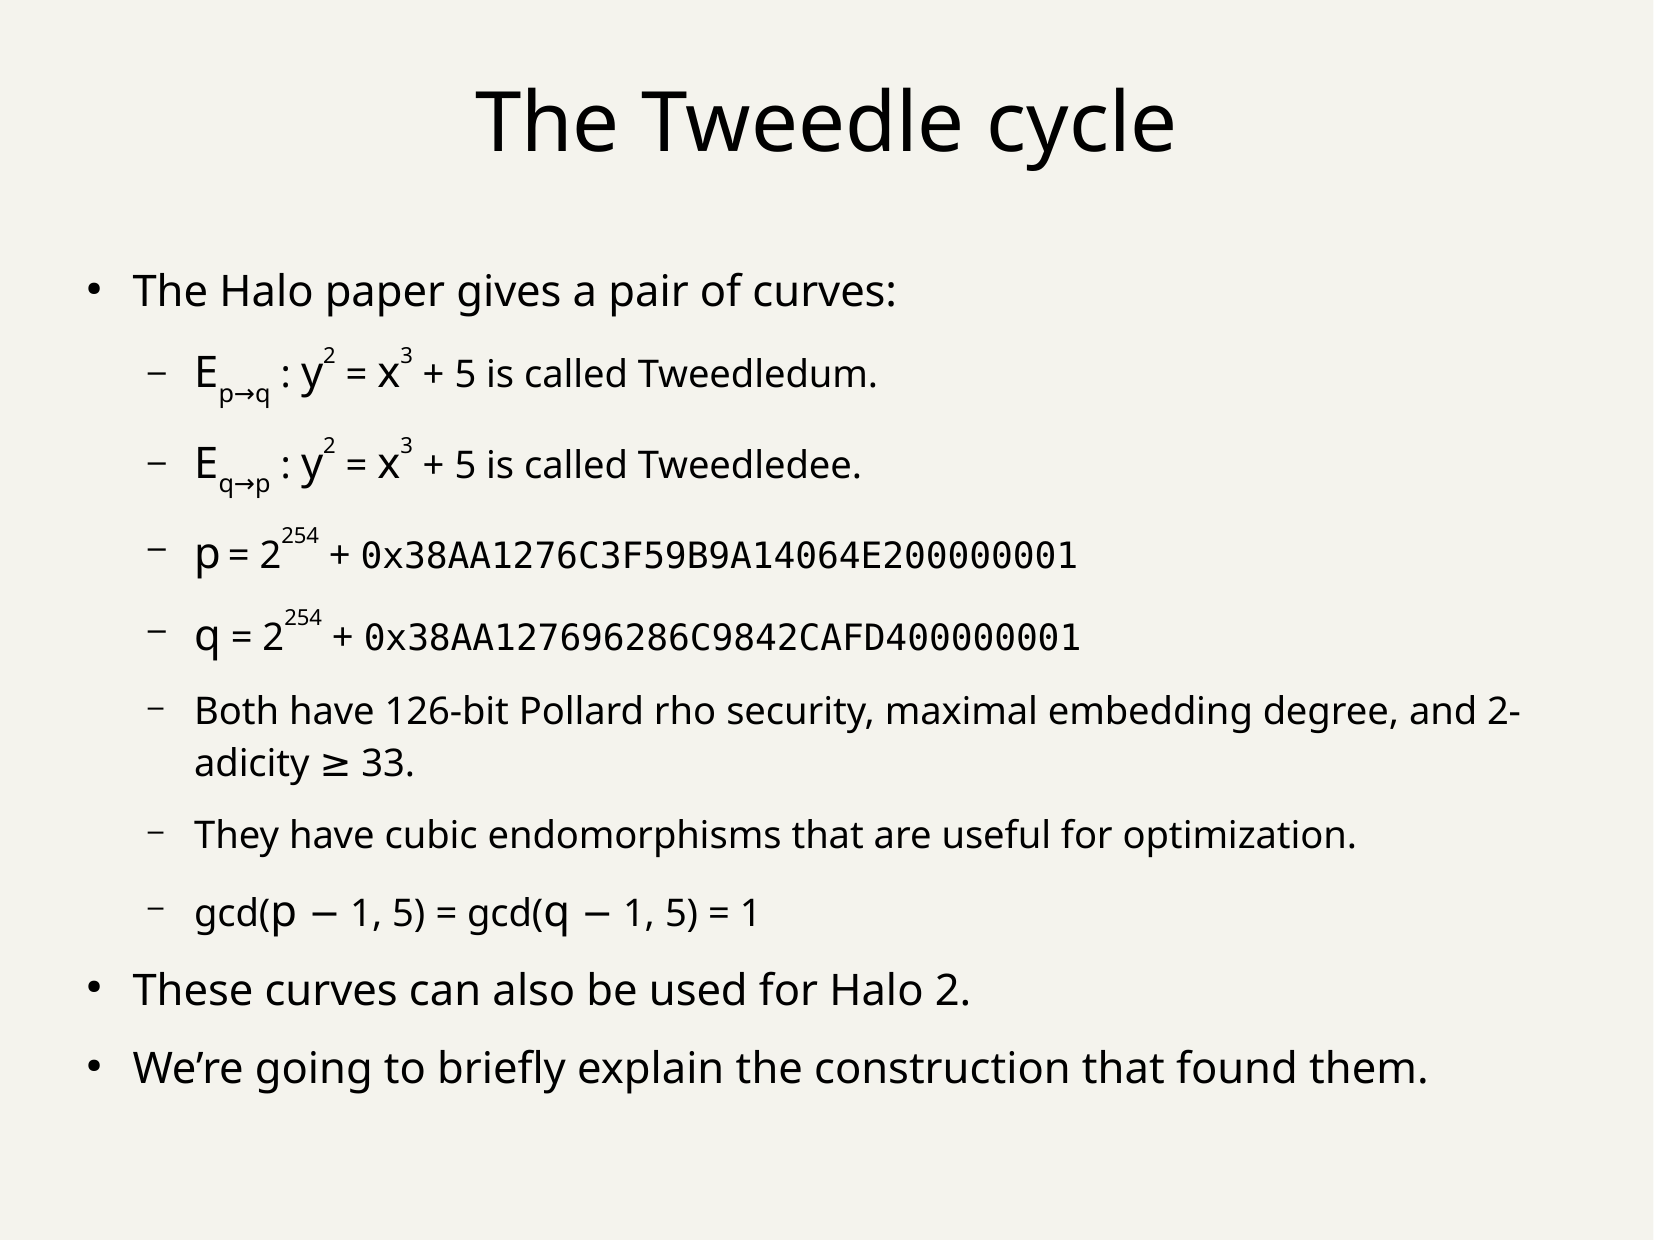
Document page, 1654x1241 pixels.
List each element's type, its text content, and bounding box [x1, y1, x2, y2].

title The Tweedle cycle [82, 49, 1571, 189]
list The Halo paper gives a pair of curves: Ep→q : y2 = x3 + 5 is called Tweedledum. Eq→p : y2 = x3 + 5 is called Tweedledee. p = 2254 + 0x38AA1276C3F59B9A14064E200000001 q = 2254 + 0x38AA127696286C9842CAFD400000001 Both have 126-bit Pollard rho security, maximal embedding degree, and 2-adicity ≥ 33. They have cubic endomorphisms that are useful for optimization. gcd(p − 1, 5) = gcd(q − 1, 5) = 1 These curves can also be used for Halo 2. We’re going to briefly explain the construction that found them. [70, 259, 1571, 1099]
